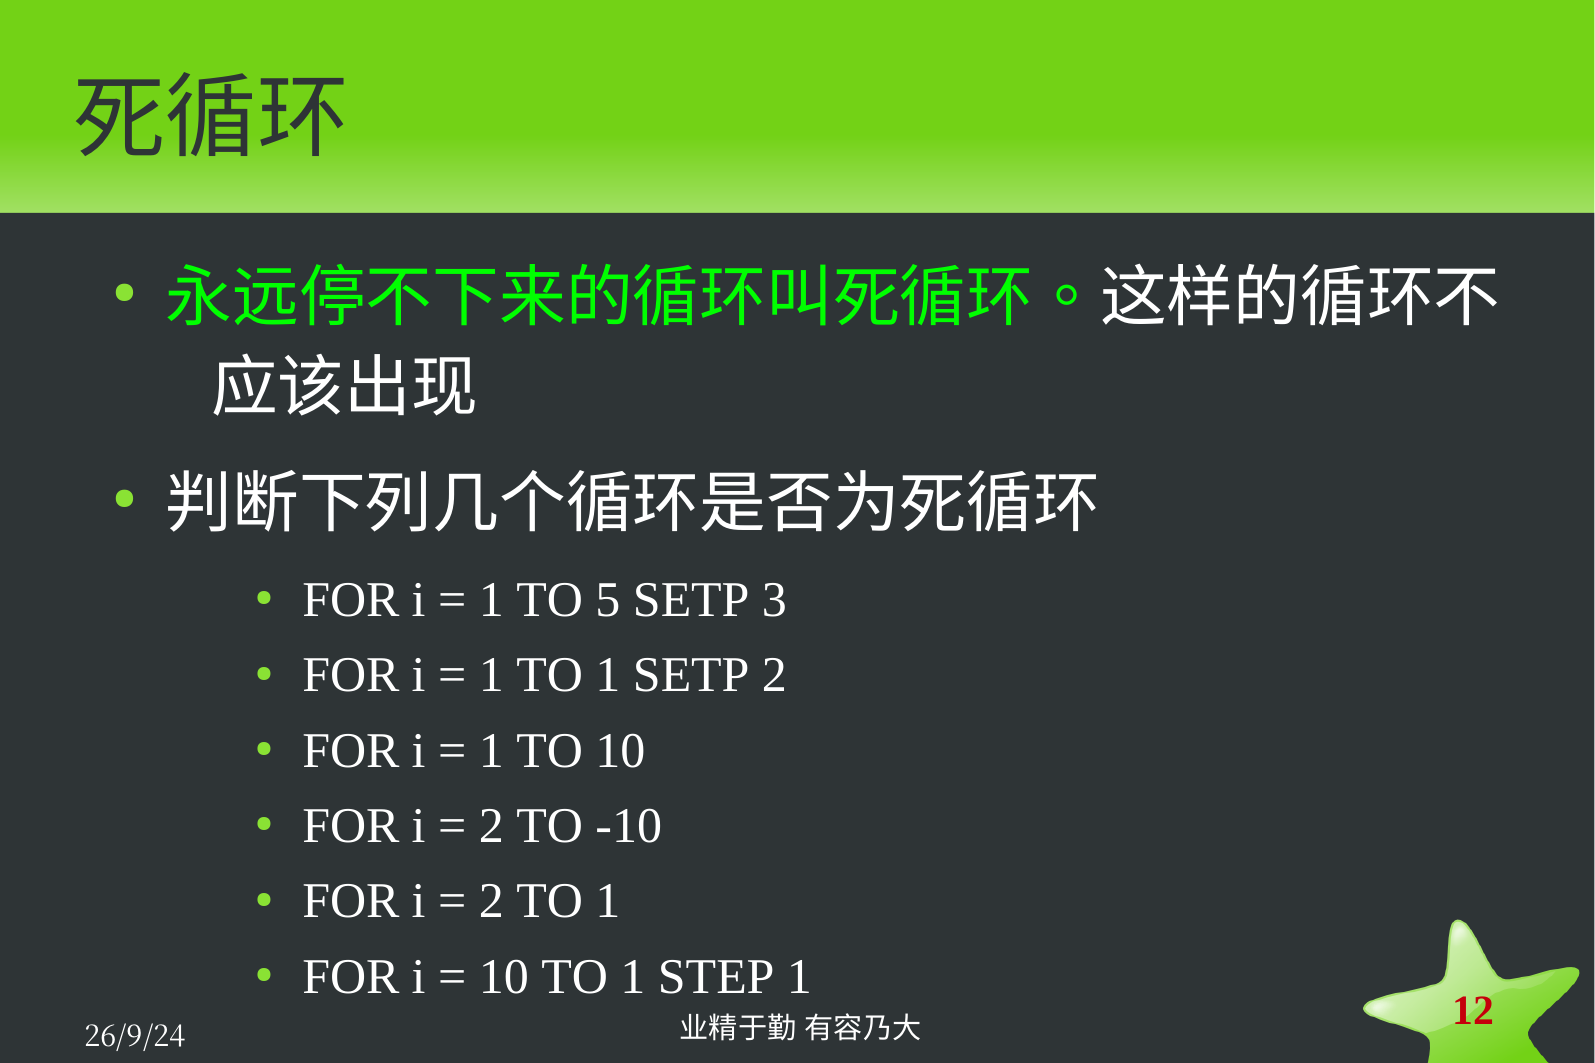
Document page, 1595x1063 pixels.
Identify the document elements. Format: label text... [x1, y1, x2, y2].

list 永远停不下来的循环叫死循环。这样的循环不应该出现 判断下列几个循环是否为死循环 FOR i = 1 TO 5 SETP 3 FOR i = 1 TO 1 SETP 2 FOR i = 1 TO 10 FOR i = 2 TO -10 FOR i = 2 TO 1 FOR i = 10 TO 1 STEP 1 [79, 248, 1515, 997]
title 死循环 [74, 25, 1510, 203]
picture [0, 0, 1595, 1063]
